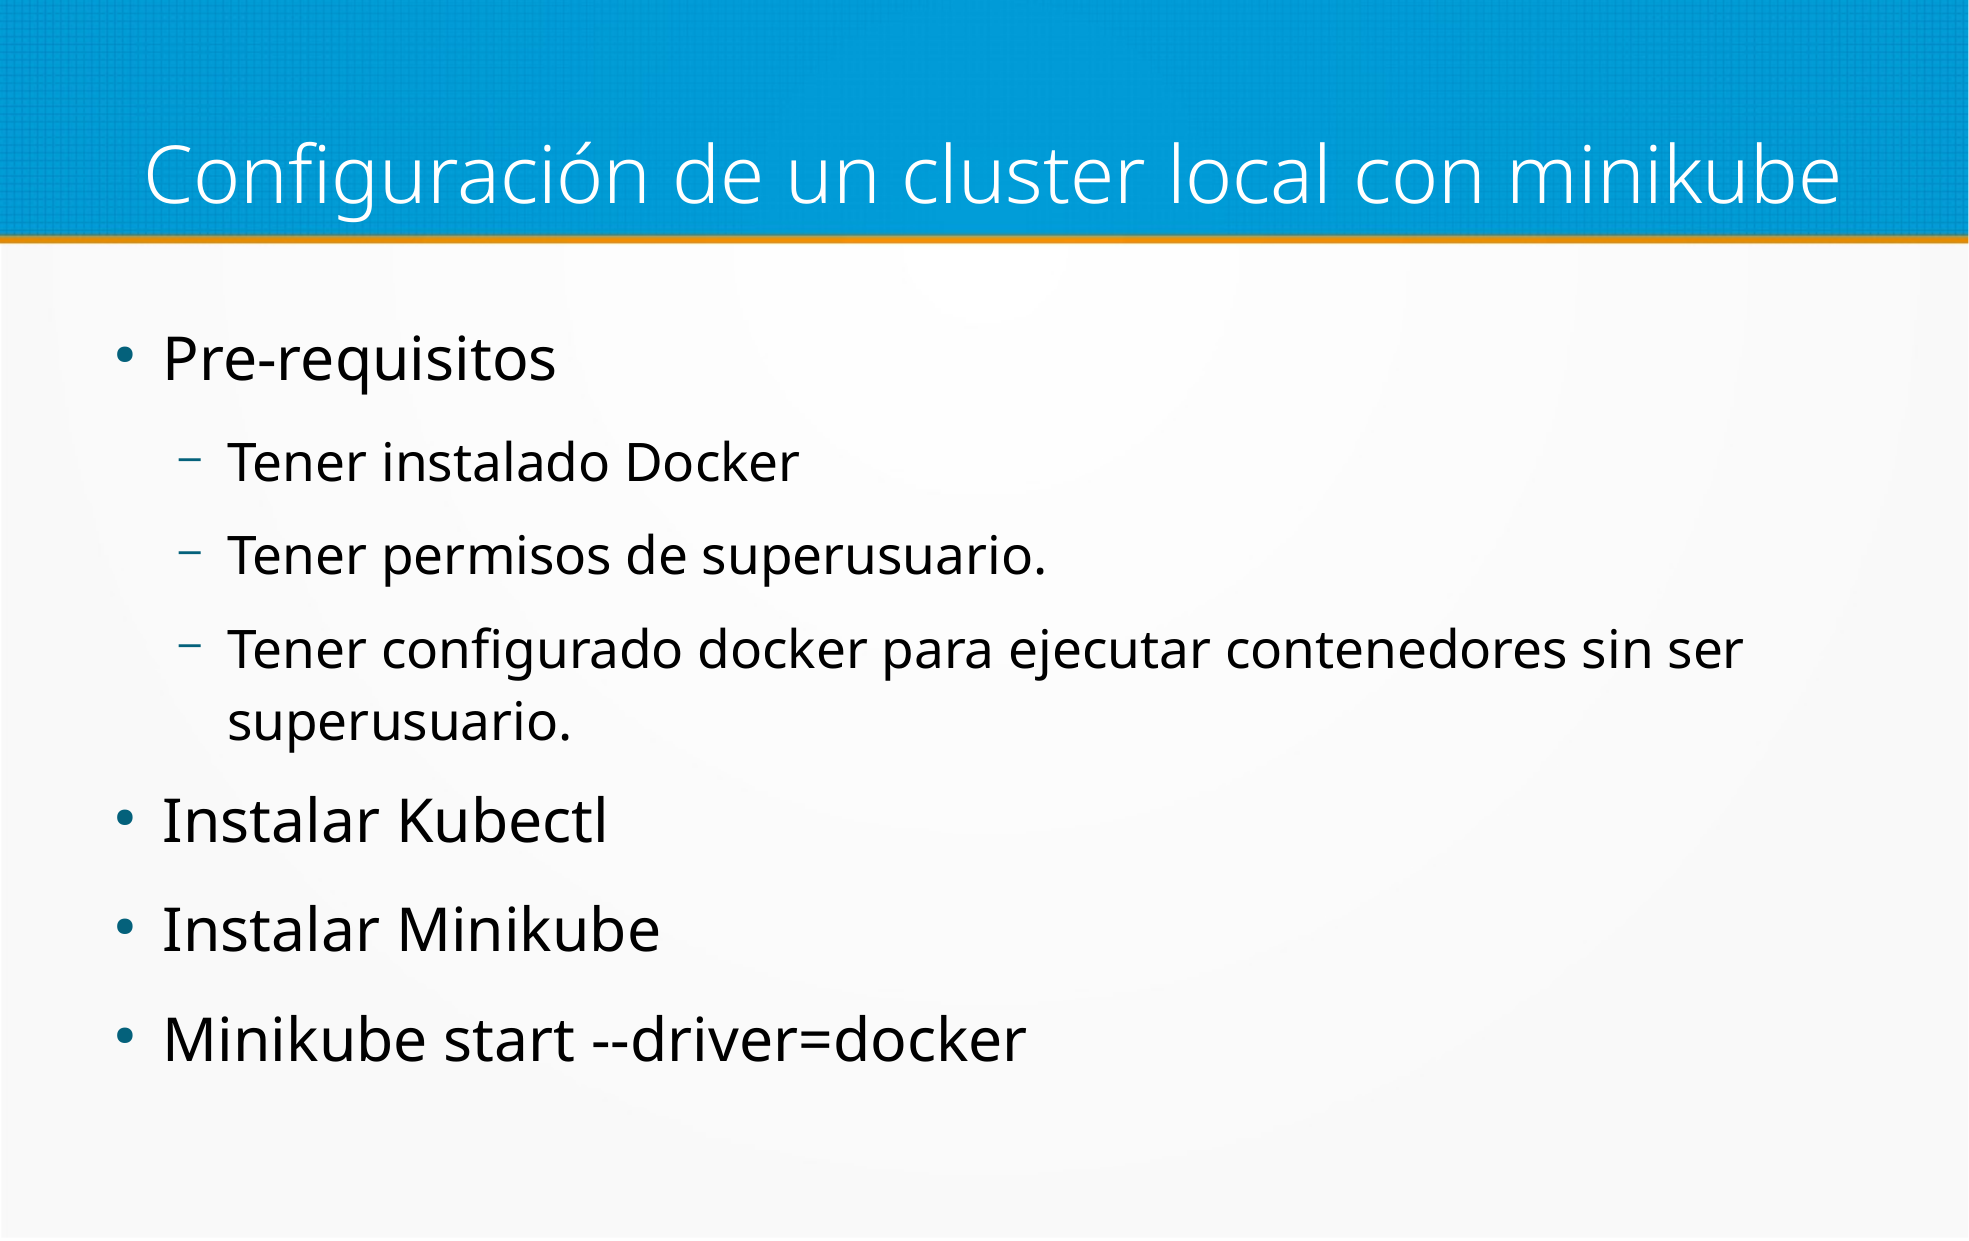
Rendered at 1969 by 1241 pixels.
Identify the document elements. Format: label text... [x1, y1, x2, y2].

list Pre-requisitos Tener instalado Docker Tener permisos de superusuario. Tener configurado docker para ejecutar contenedores sin ser superusuario. Instalar Kubectl Instalar Minikube Minikube start --driver=docker [98, 315, 1861, 1081]
title Configuración de un cluster local con minikube [98, 19, 1870, 227]
picture [0, 233, 1969, 1241]
